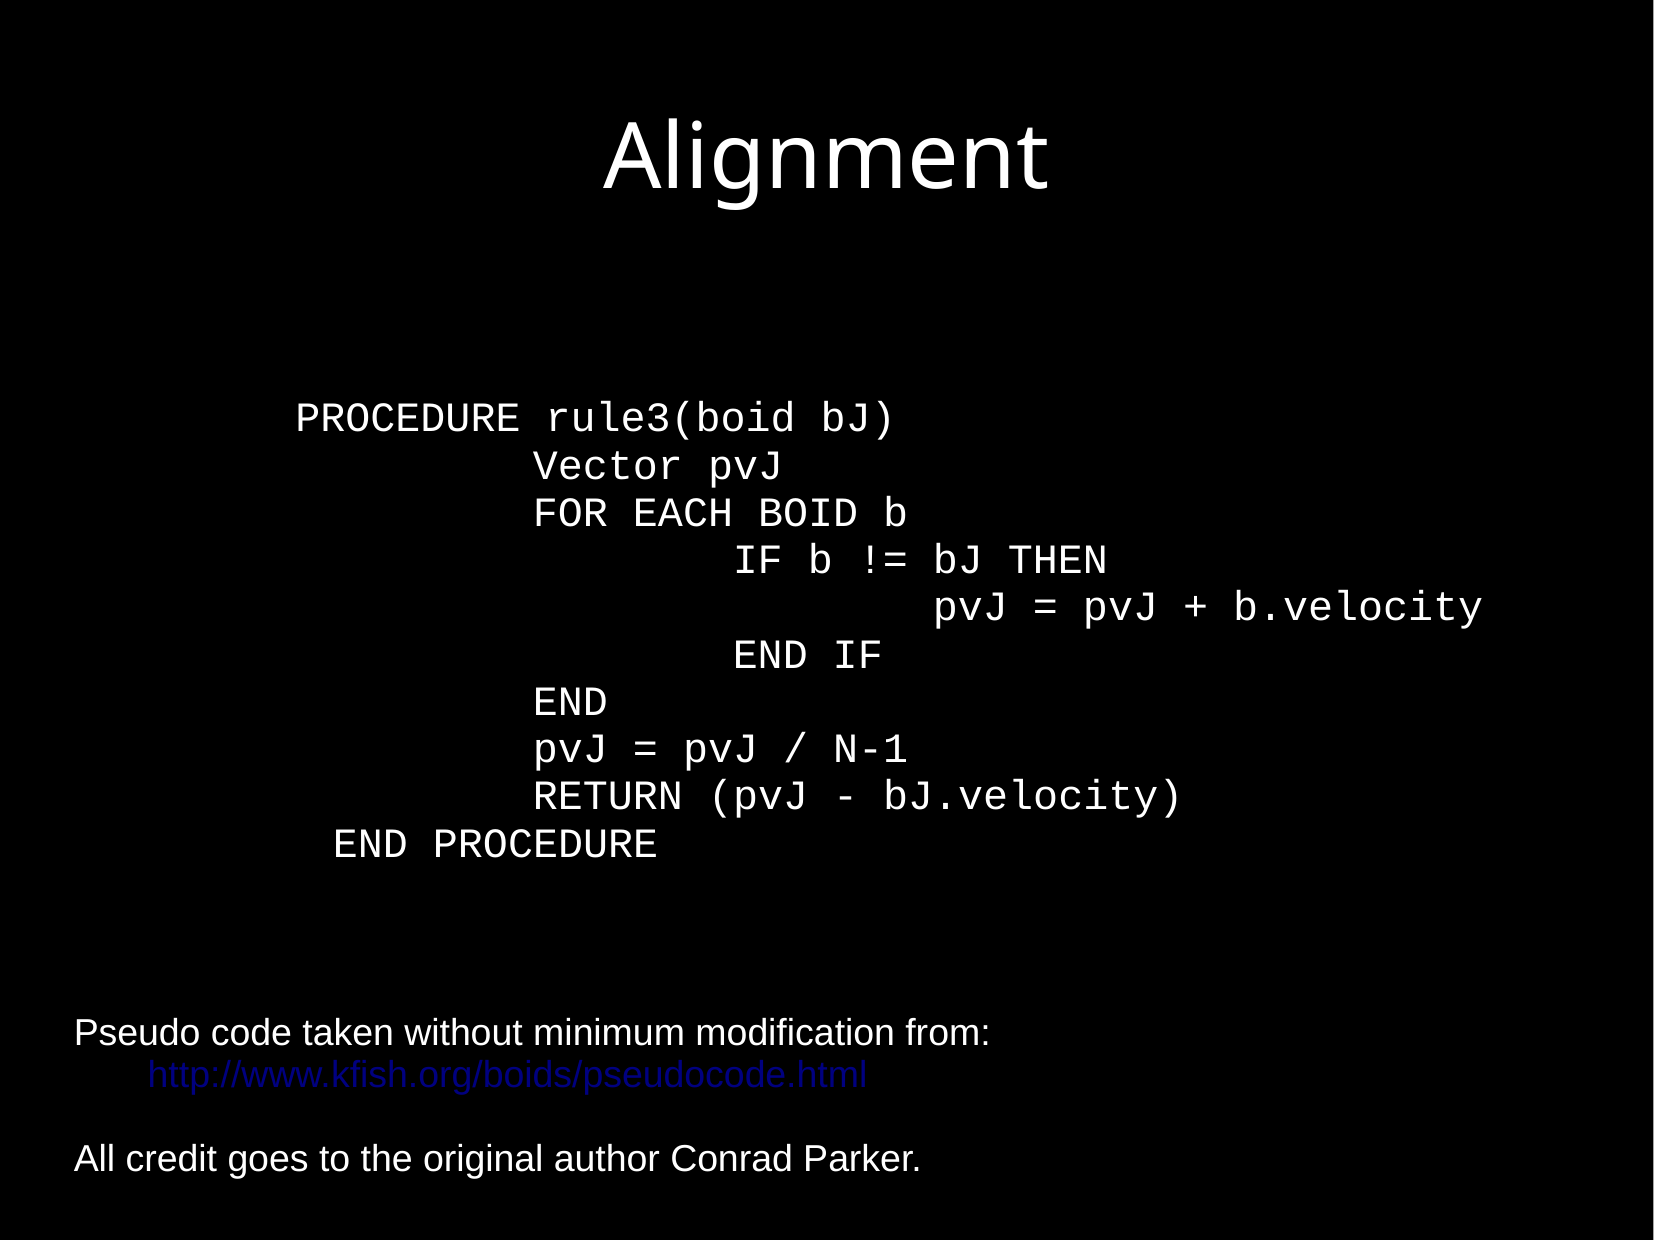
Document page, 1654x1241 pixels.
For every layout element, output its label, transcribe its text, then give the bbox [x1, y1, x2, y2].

title Alignment [82, 49, 1571, 257]
text_box Pseudo code taken without minimum modification from: http://www.kfish.org/boids/pseudocode.html All credit goes to the original author Conrad Parker. [59, 1003, 1583, 1193]
text_box PROCEDURE rule3(boid bJ) Vector pvJ FOR EACH BOID b IF b != bJ THEN pvJ = pvJ + b.velocity END IF END pvJ = pvJ / N-1 RETURN (pvJ - bJ.velocity) END PROCEDURE [118, 389, 1654, 1241]
